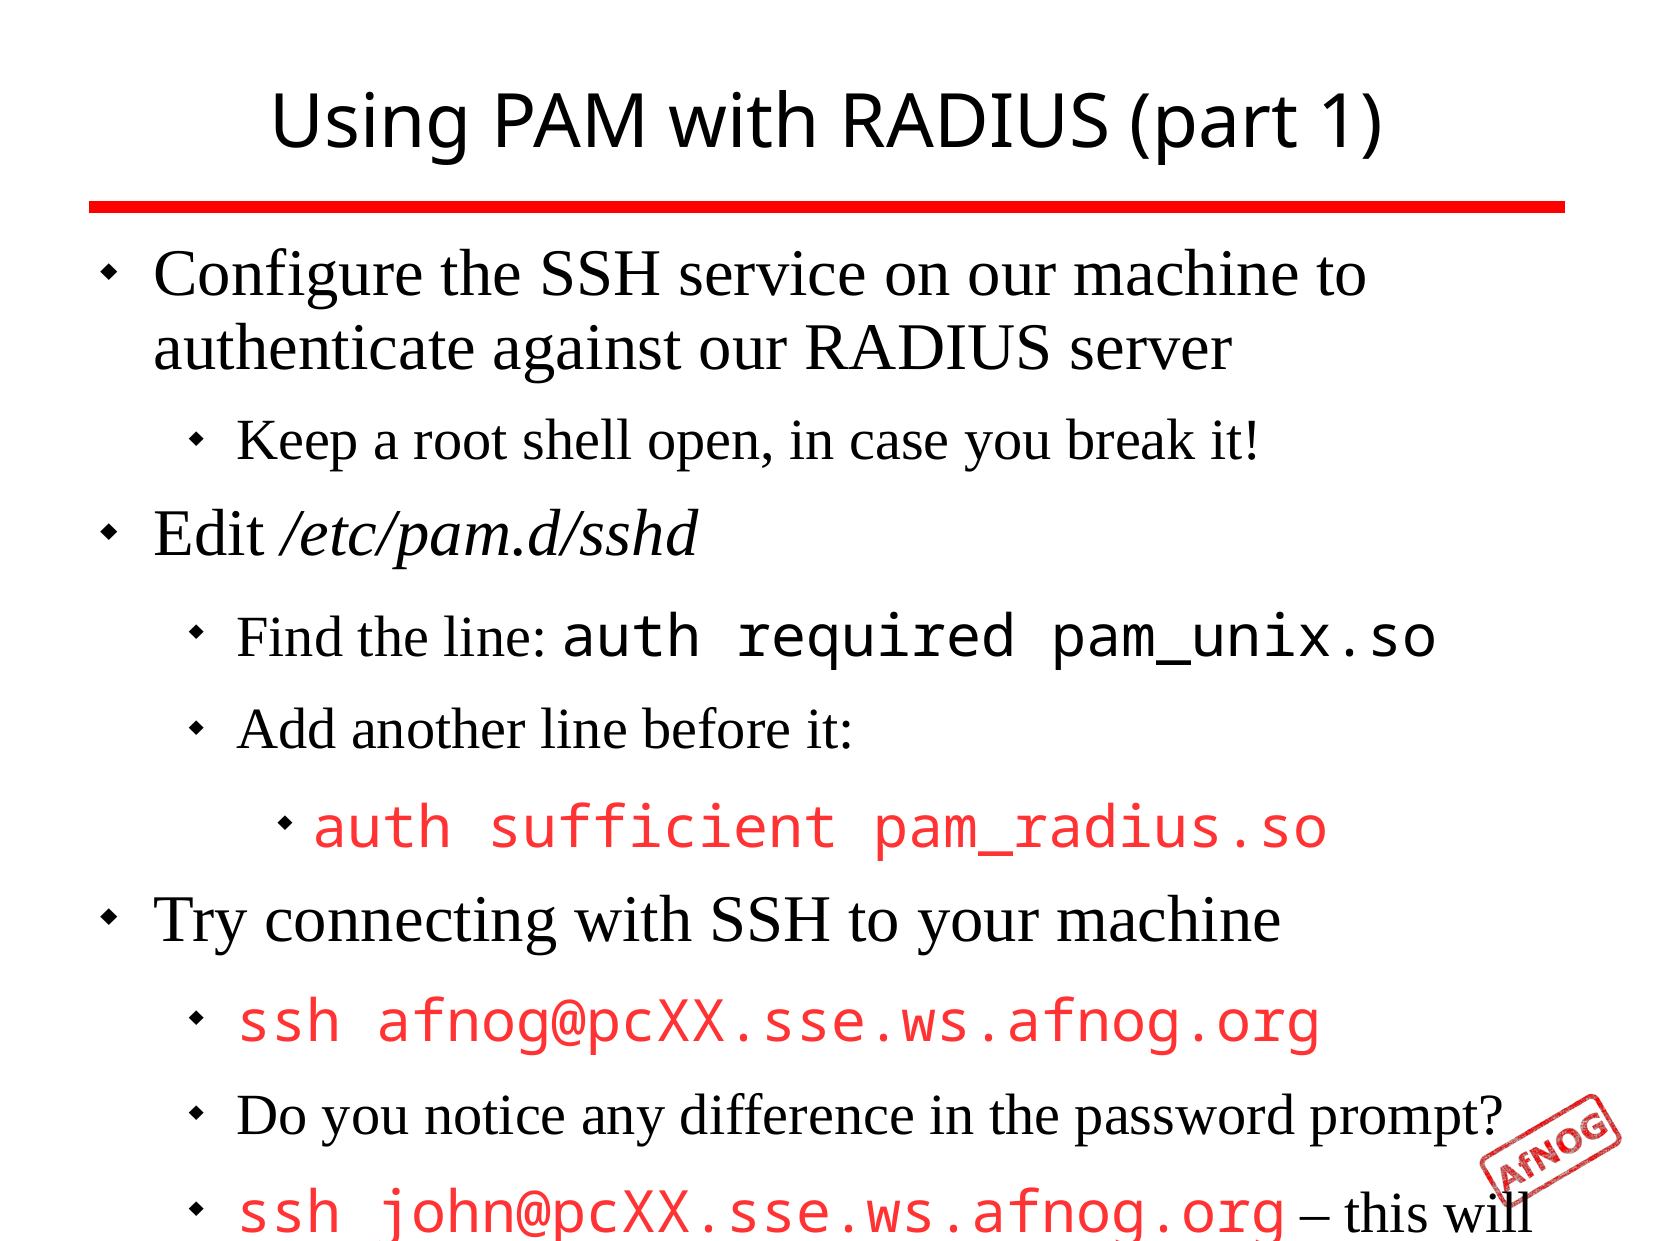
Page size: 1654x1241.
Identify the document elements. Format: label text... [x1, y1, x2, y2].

picture [1511, 1203, 1523, 1211]
picture [1527, 1090, 1625, 1211]
list Configure the SSH service on our machine to authenticate against our RADIUS server Keep a root shell open, in case you break it! Edit /etc/pam.d/sshd Find the line: auth required pam_unix.so Add another line before it: auth sufficient pam_radius.so Try connecting with SSH to your machine ssh afnog@pcXX.sse.ws.afnog.org Do you notice any difference in the password prompt? ssh john@pcXX.sse.ws.afnog.org – this will fail [82, 236, 1571, 1203]
title Using PAM with RADIUS (part 1) [82, 29, 1571, 207]
picture [1476, 1203, 1507, 1211]
